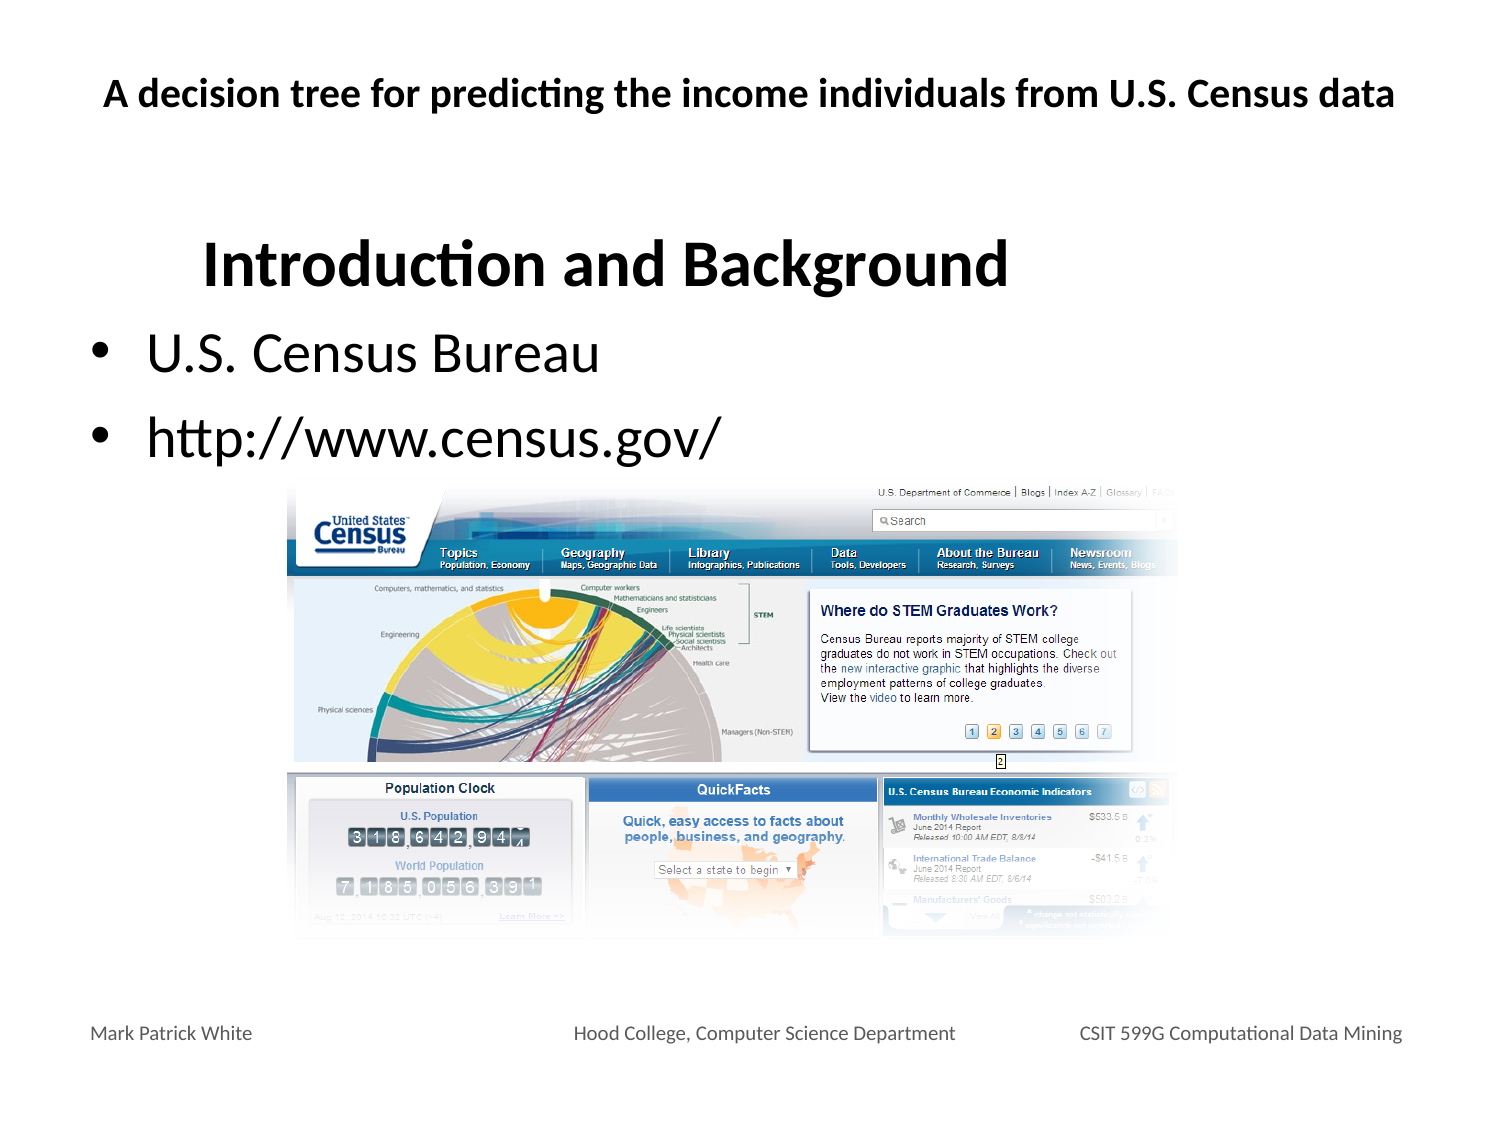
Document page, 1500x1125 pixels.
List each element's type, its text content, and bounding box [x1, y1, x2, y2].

picture [287, 473, 1178, 951]
list Introduction and Background U.S. Census Bureau http://www.census.gov/ [75, 212, 1426, 950]
title A decision tree for predicting the income individuals from U.S. Census data [75, 45, 1426, 138]
text_box Mark Patrick White Hood College, Computer Science Department CSIT 599G Computational Data Mining [75, 1012, 1426, 1053]
